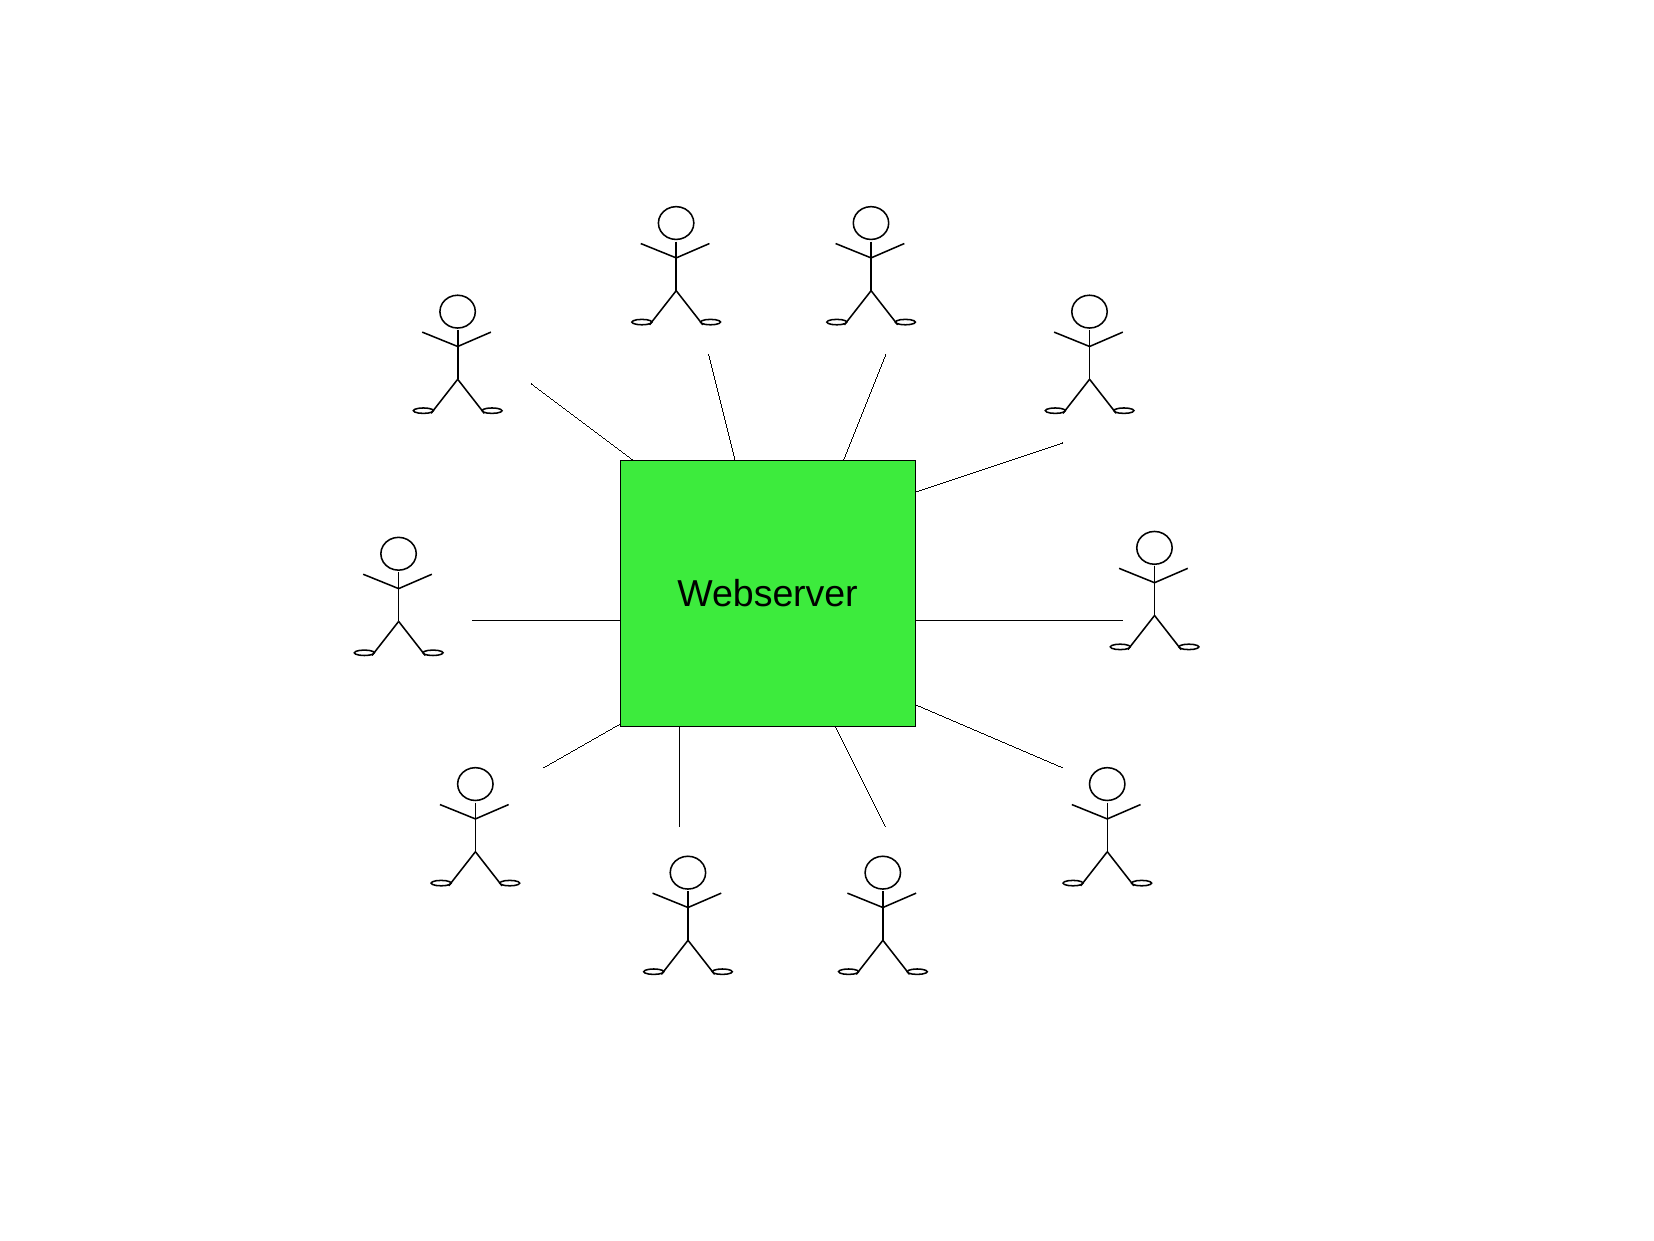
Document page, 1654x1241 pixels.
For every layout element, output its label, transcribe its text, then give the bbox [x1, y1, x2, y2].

text_box Webserver [620, 460, 916, 727]
